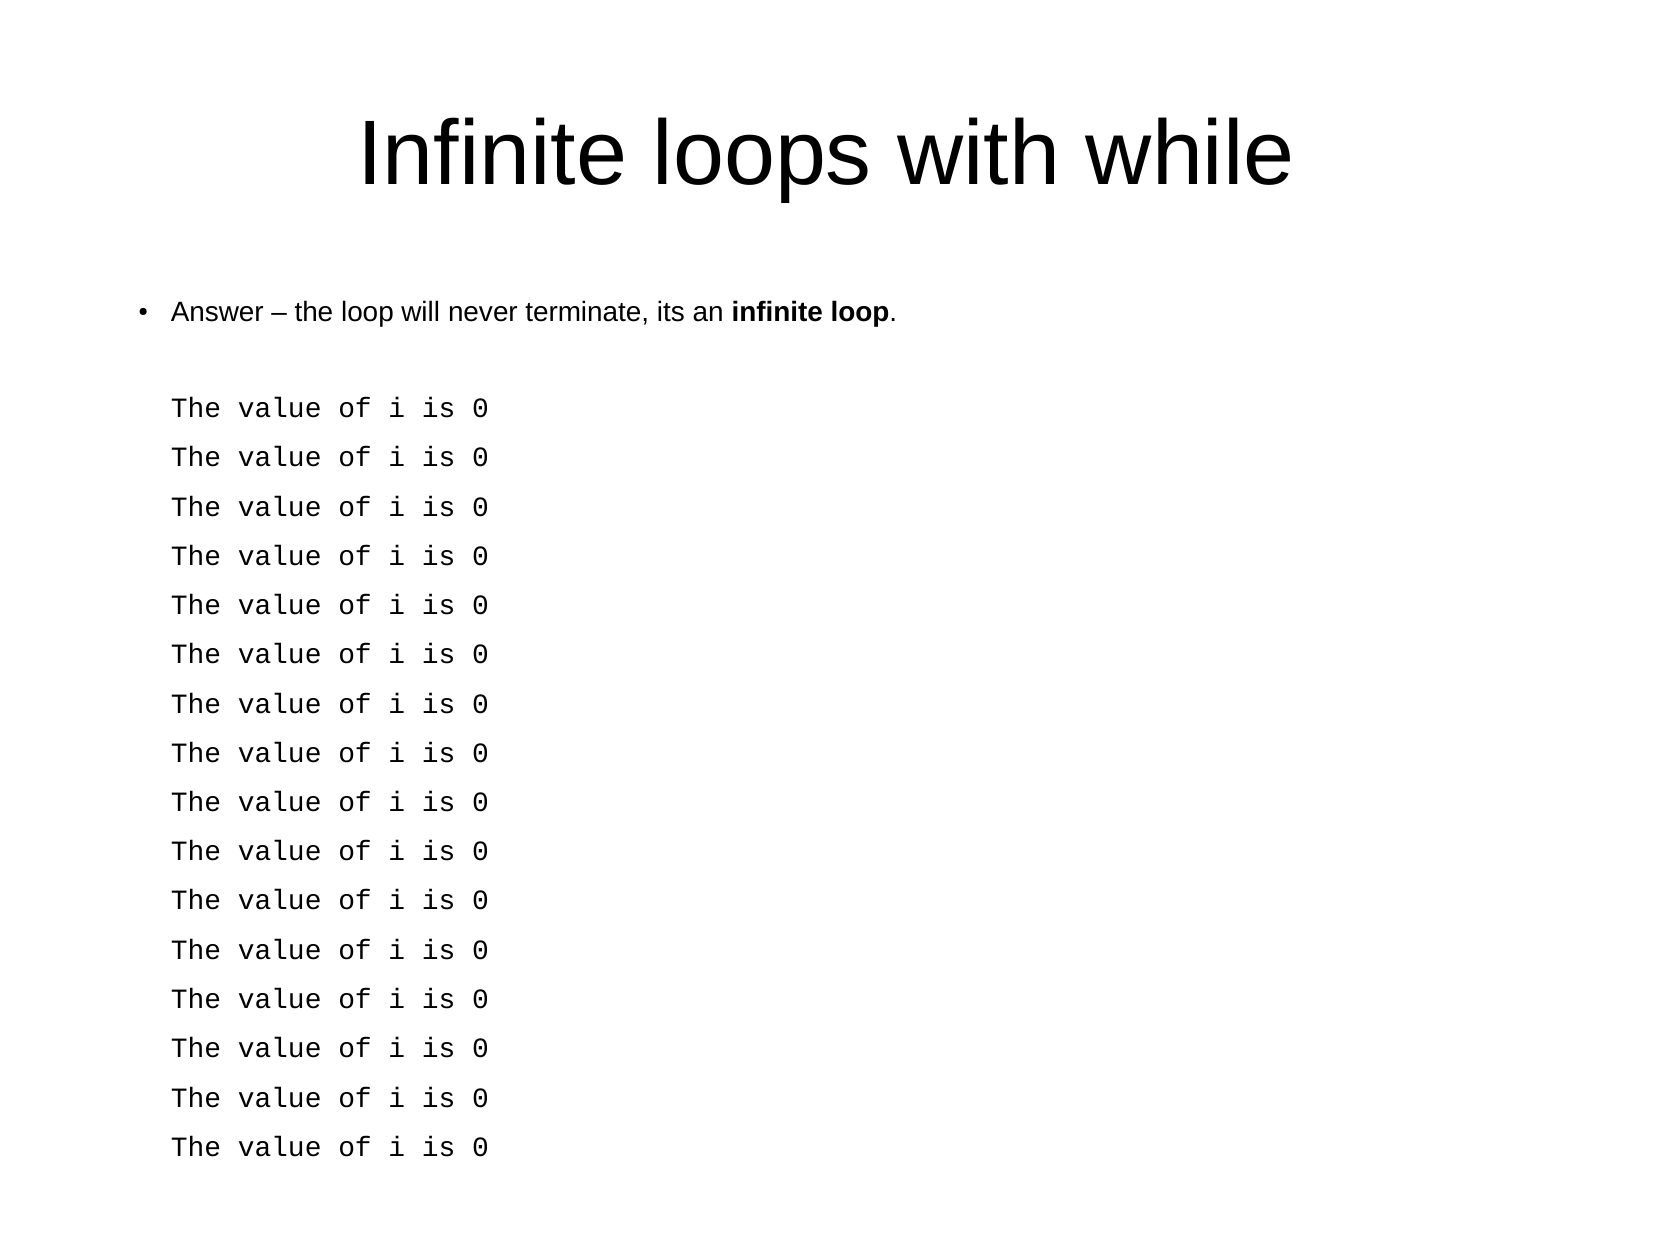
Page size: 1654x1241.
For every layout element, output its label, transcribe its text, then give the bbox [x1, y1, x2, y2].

title Infinite loops with while [82, 49, 1571, 257]
list Answer – the loop will never terminate, its an infinite loop. The value of i is 0 The value of i is 0 The value of i is 0 The value of i is 0 The value of i is 0 The value of i is 0 The value of i is 0 The value of i is 0 The value of i is 0 The value of i is 0 The value of i is 0 The value of i is 0 The value of i is 0 The value of i is 0 The value of i is 0 The value of i is 0 [127, 296, 1583, 1170]
